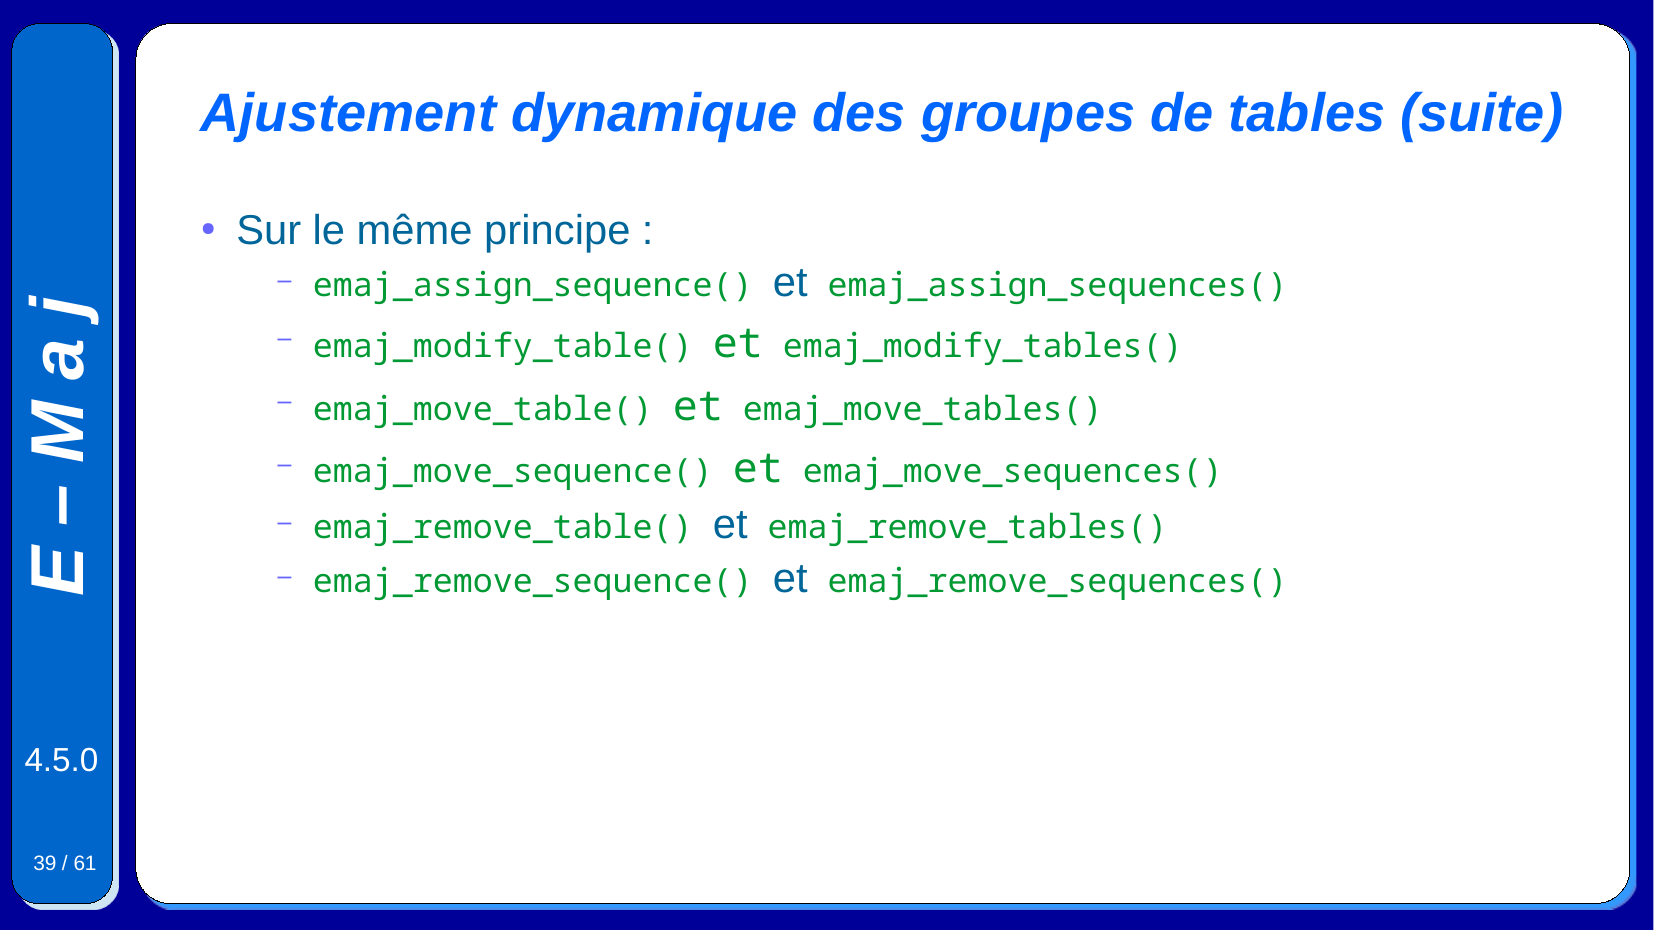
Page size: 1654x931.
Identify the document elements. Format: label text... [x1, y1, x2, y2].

title Ajustement dynamique des groupes de tables (suite) [200, 34, 1575, 191]
list Sur le même principe : emaj_assign_sequence() et emaj_assign_sequences() emaj_modify_table() et emaj_modify_tables() emaj_move_table() et emaj_move_tables() emaj_move_sequence() et emaj_move_sequences() emaj_remove_table() et emaj_remove_tables() emaj_remove_sequence() et emaj_remove_sequences() [177, 206, 1587, 829]
